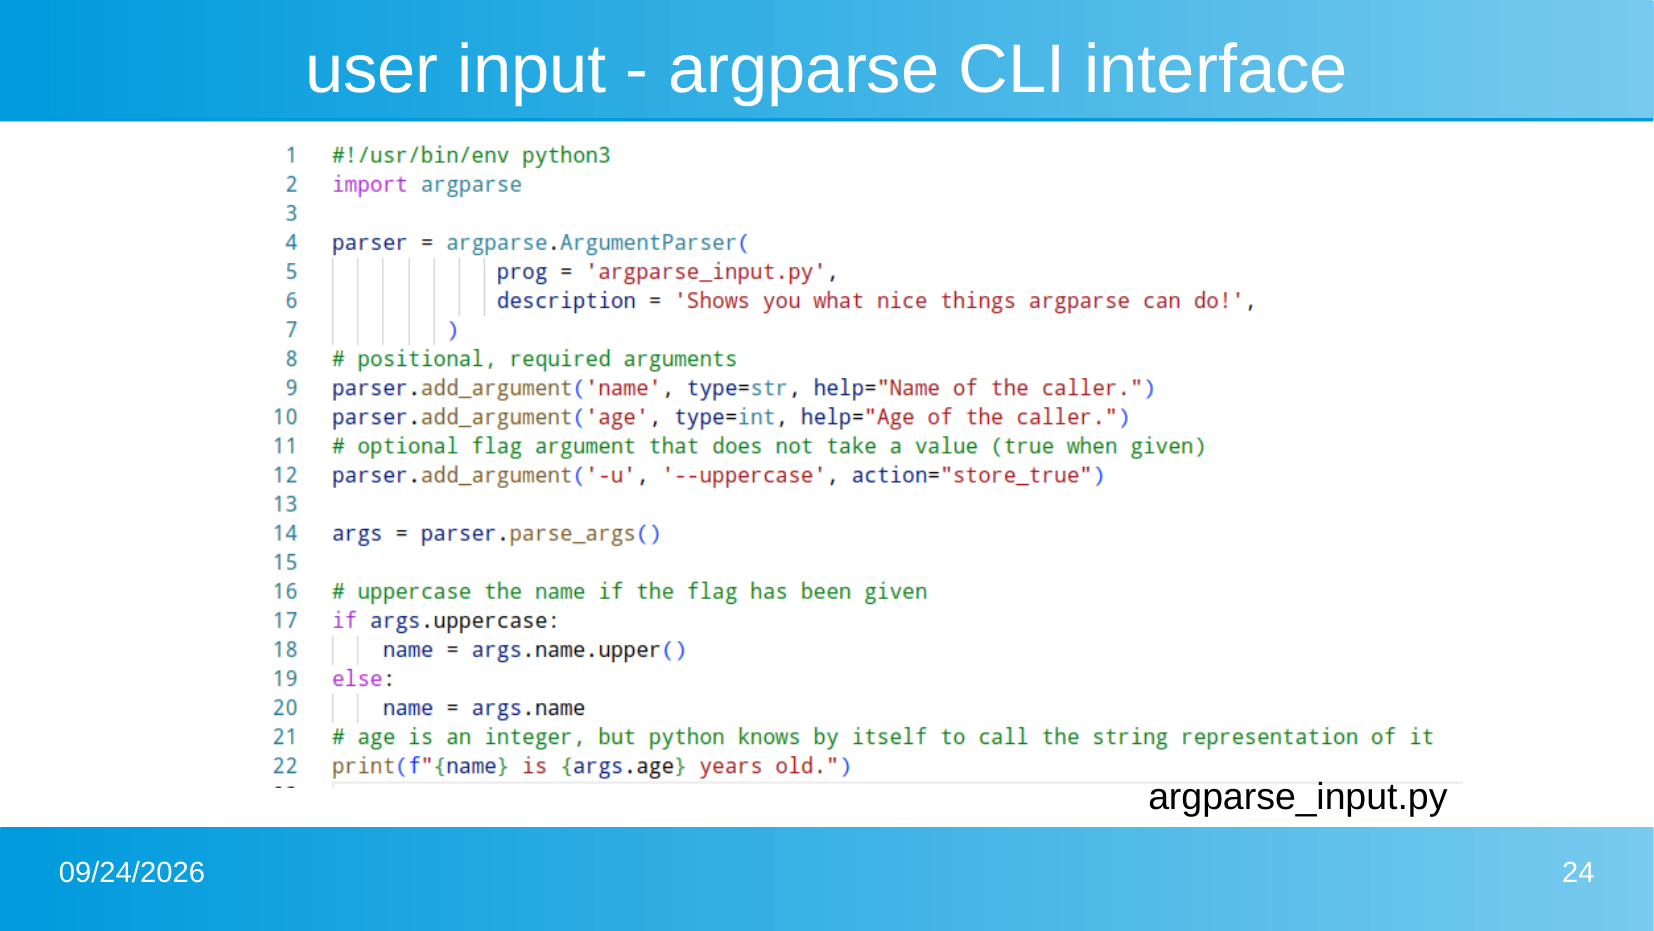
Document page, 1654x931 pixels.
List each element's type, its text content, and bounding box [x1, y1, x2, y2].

text_box argparse_input.py [1133, 768, 1463, 826]
title user input - argparse CLI interface [59, 29, 1595, 108]
picture [253, 143, 1463, 788]
